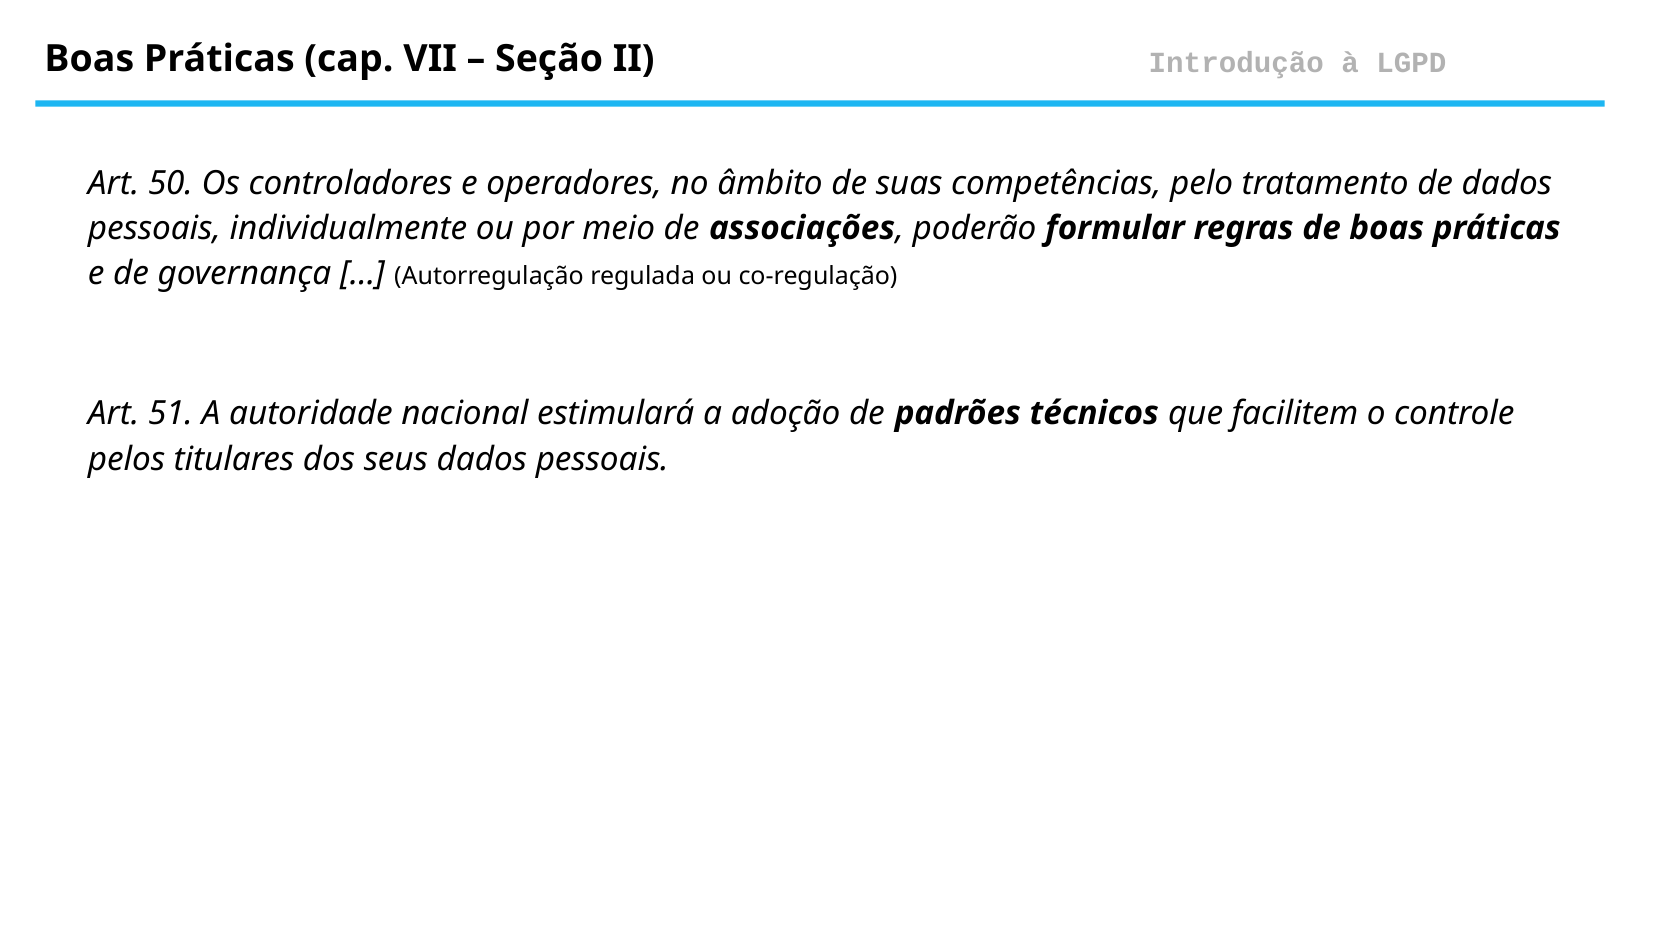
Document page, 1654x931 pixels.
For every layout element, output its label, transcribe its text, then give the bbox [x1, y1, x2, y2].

text_box Art. 50. Os controladores e operadores, no âmbito de suas competências, pelo tratamento de dados pessoais, individualmente ou por meio de associações, poderão formular regras de boas práticas e de governança […] (Autorregulação regulada ou co-regulação) Art. 51. A autoridade nacional estimulará a adoção de padrões técnicos que facilitem o controle pelos titulares dos seus dados pessoais. [73, 151, 1594, 892]
text_box Introdução à LGPD [1133, 40, 1609, 89]
text_box [35, 100, 1605, 107]
text_box Boas Práticas (cap. VII – Seção II) [29, 23, 1010, 90]
